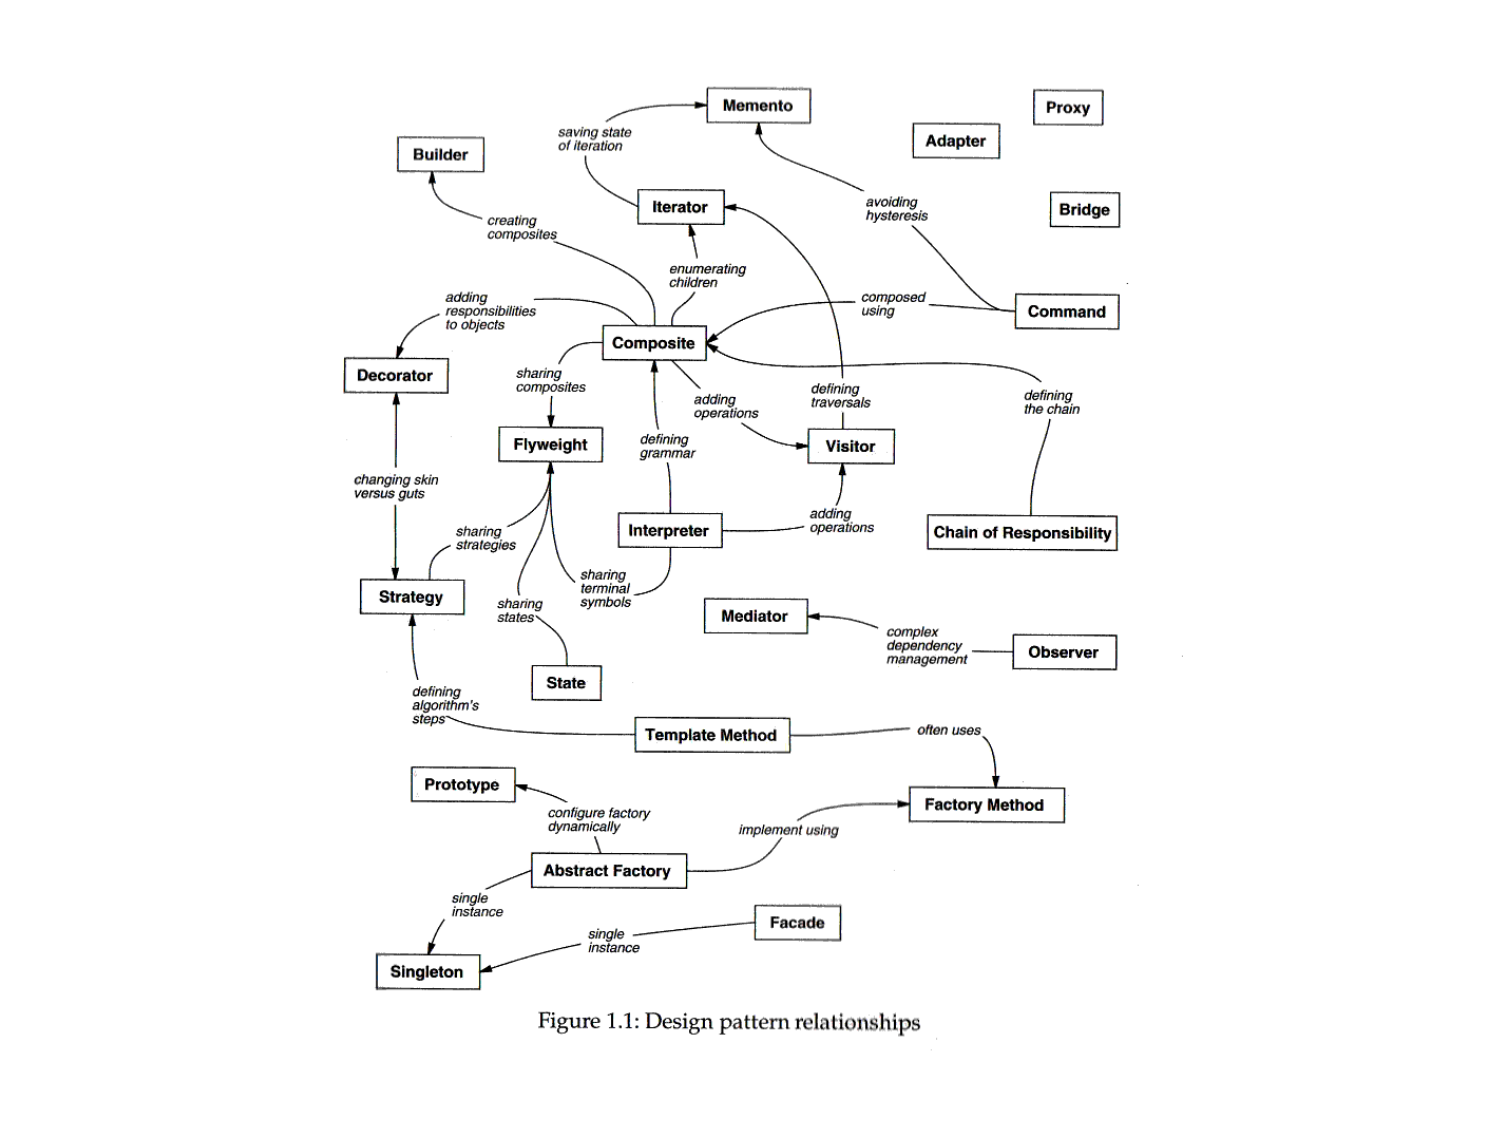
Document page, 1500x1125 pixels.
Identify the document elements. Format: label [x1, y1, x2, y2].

picture [284, 36, 1183, 1061]
